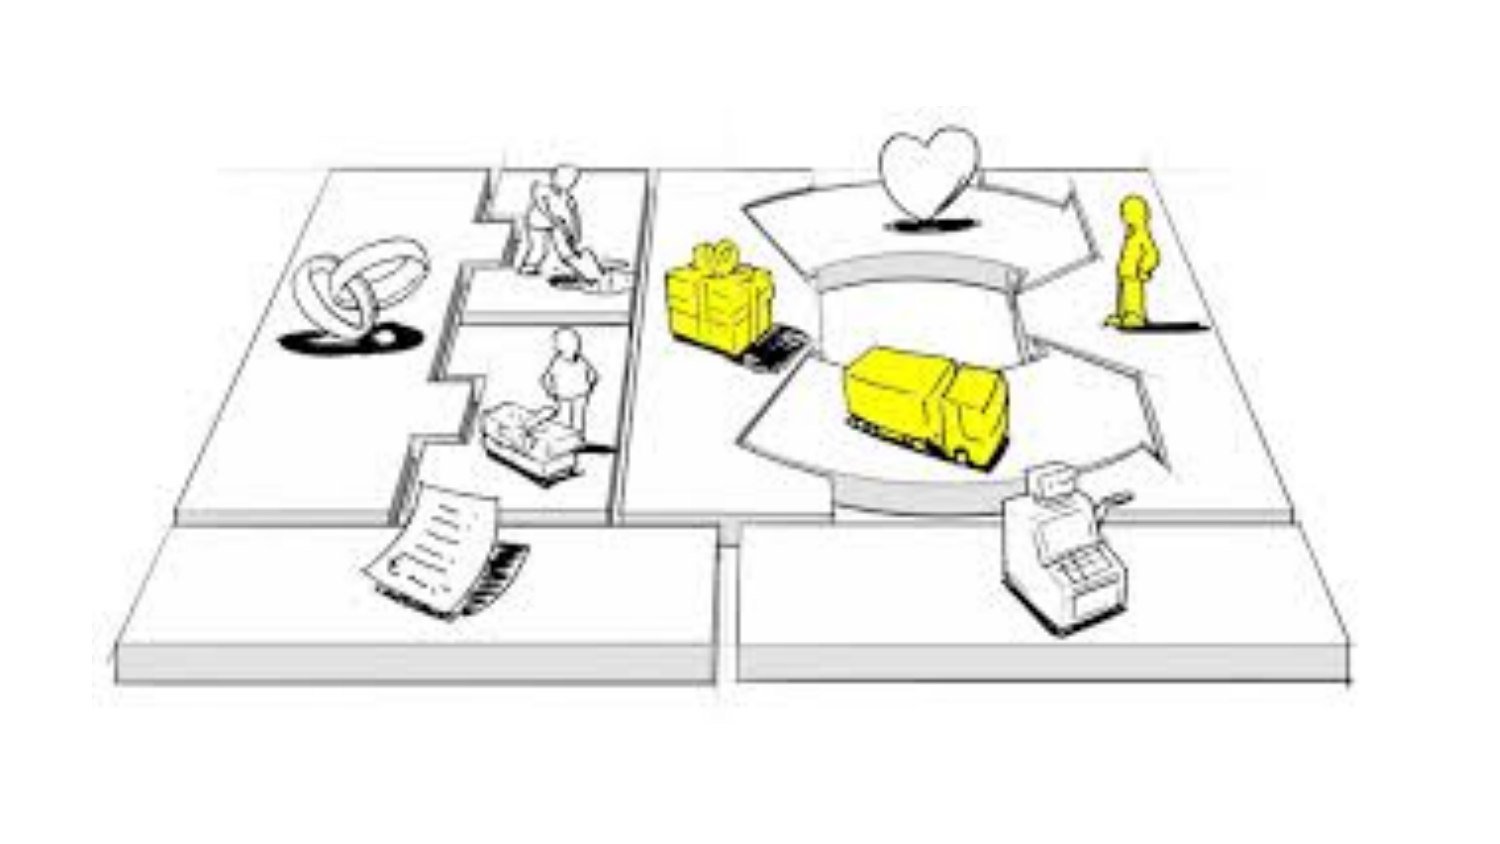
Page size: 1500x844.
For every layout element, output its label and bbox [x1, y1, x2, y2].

picture [92, 106, 1371, 724]
